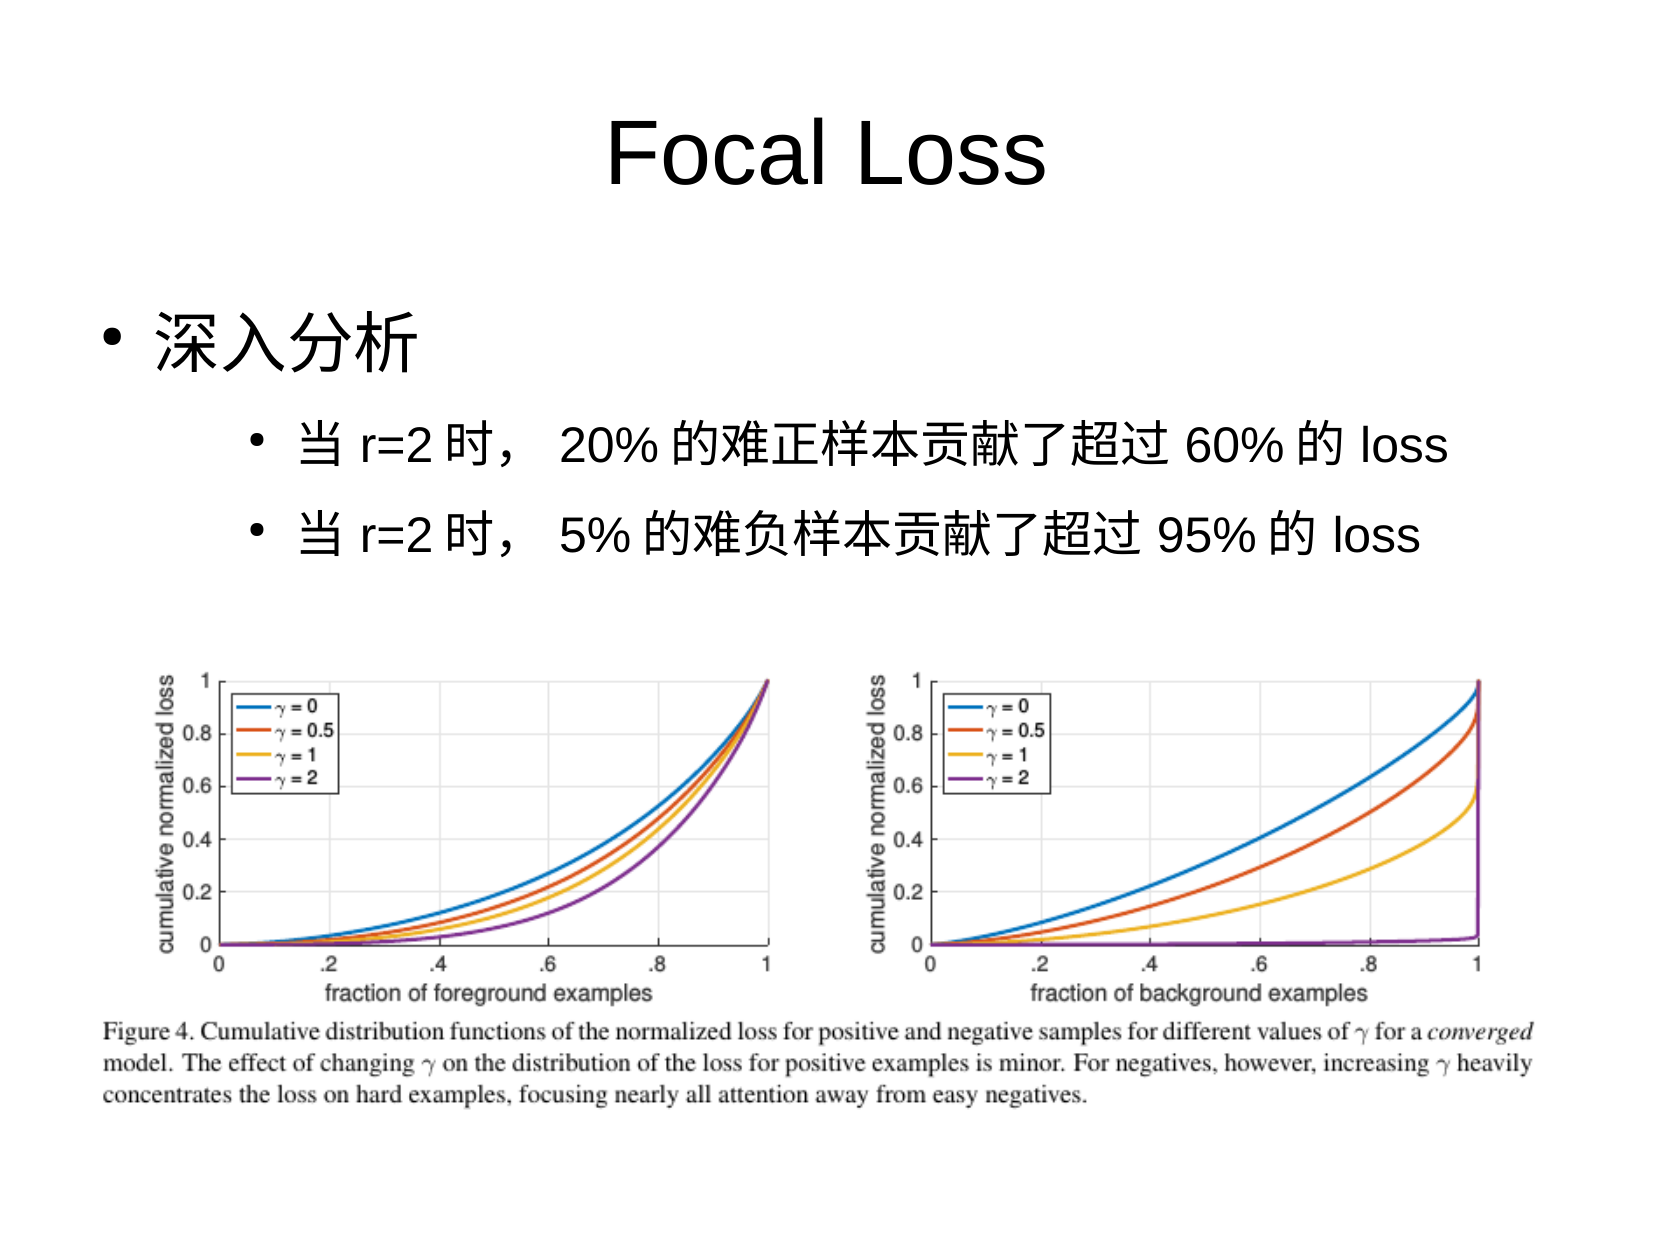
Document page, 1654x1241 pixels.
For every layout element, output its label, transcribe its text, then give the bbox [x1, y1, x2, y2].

picture [88, 613, 1557, 1122]
title Focal Loss [82, 49, 1571, 257]
list 深入分析 当r=2时，20%的难正样本贡献了超过60%的loss 当r=2时，5%的难负样本贡献了超过95%的loss [82, 290, 1571, 1134]
